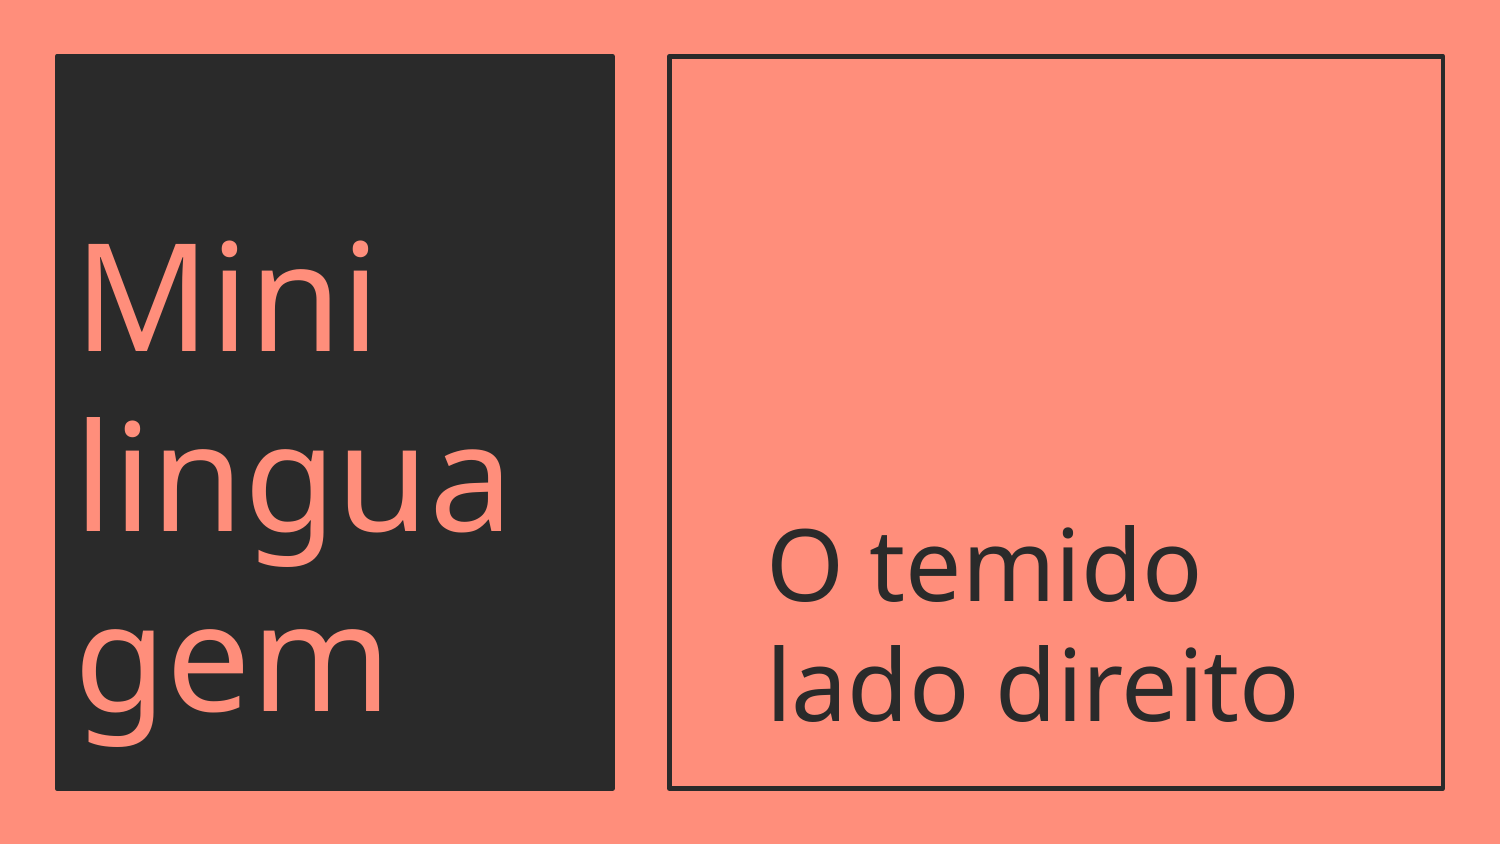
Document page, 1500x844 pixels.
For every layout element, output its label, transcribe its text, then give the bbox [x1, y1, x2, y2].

title O temido lado direito [751, 618, 1384, 757]
title Mini linguagem [59, 434, 612, 757]
